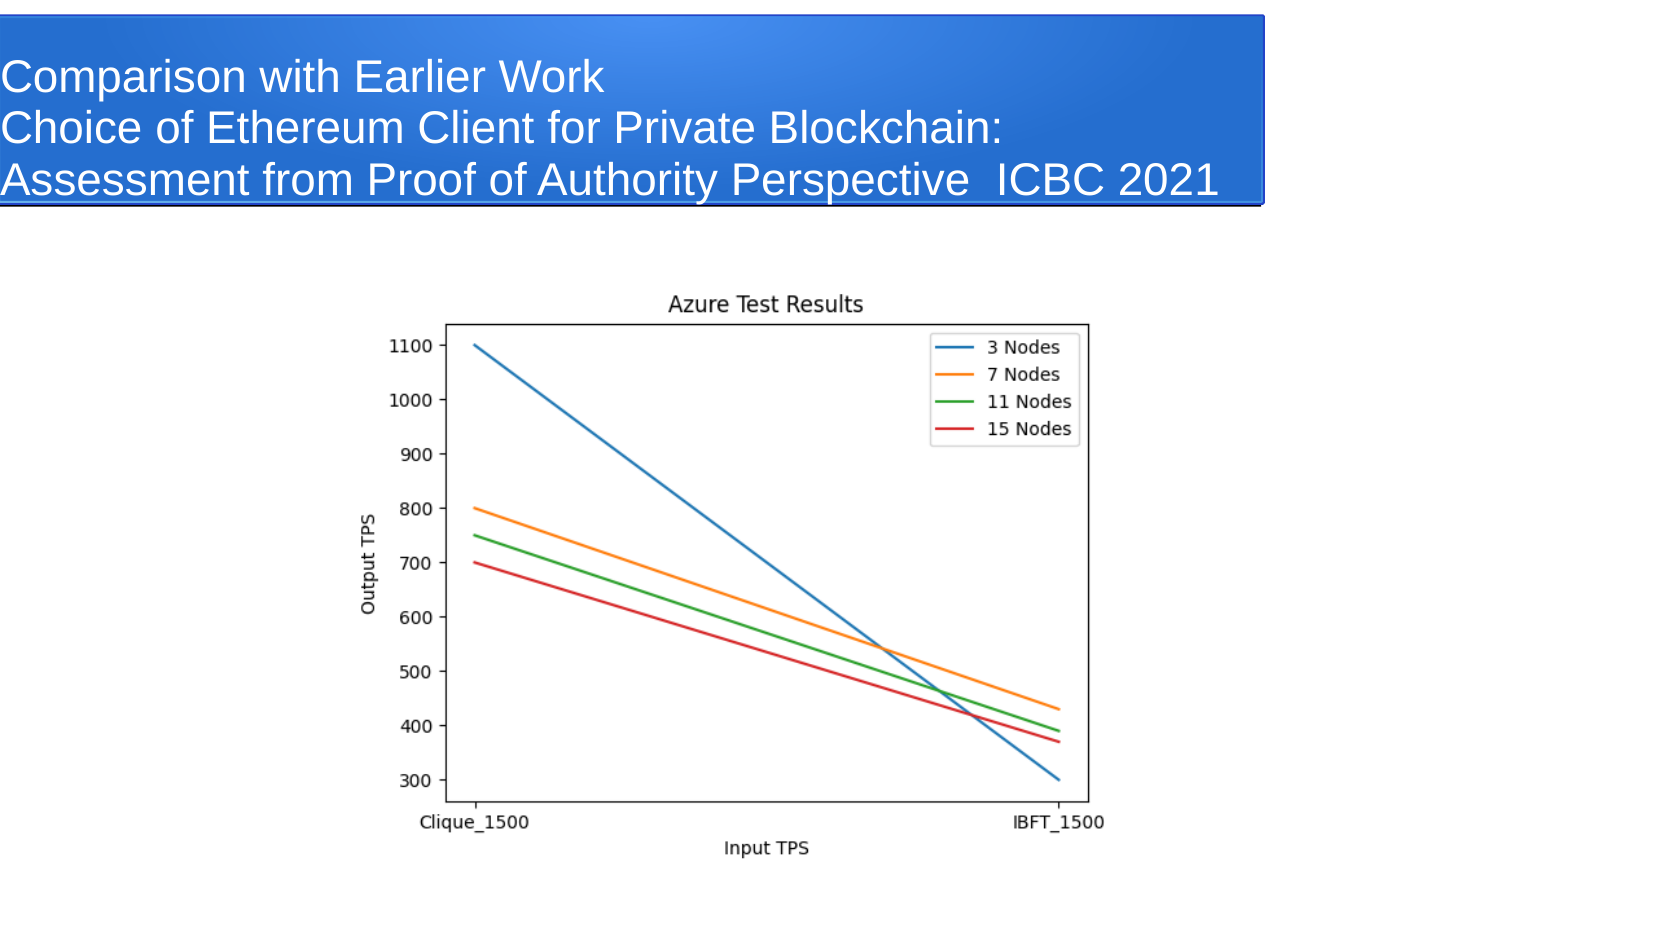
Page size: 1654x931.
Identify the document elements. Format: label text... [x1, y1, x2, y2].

title Comparison with Earlier Work Choice of Ethereum Client for Private Blockchain: Assessment from Proof of Authority Perspective ICBC 2021 [0, 0, 1621, 205]
picture [342, 249, 1171, 871]
